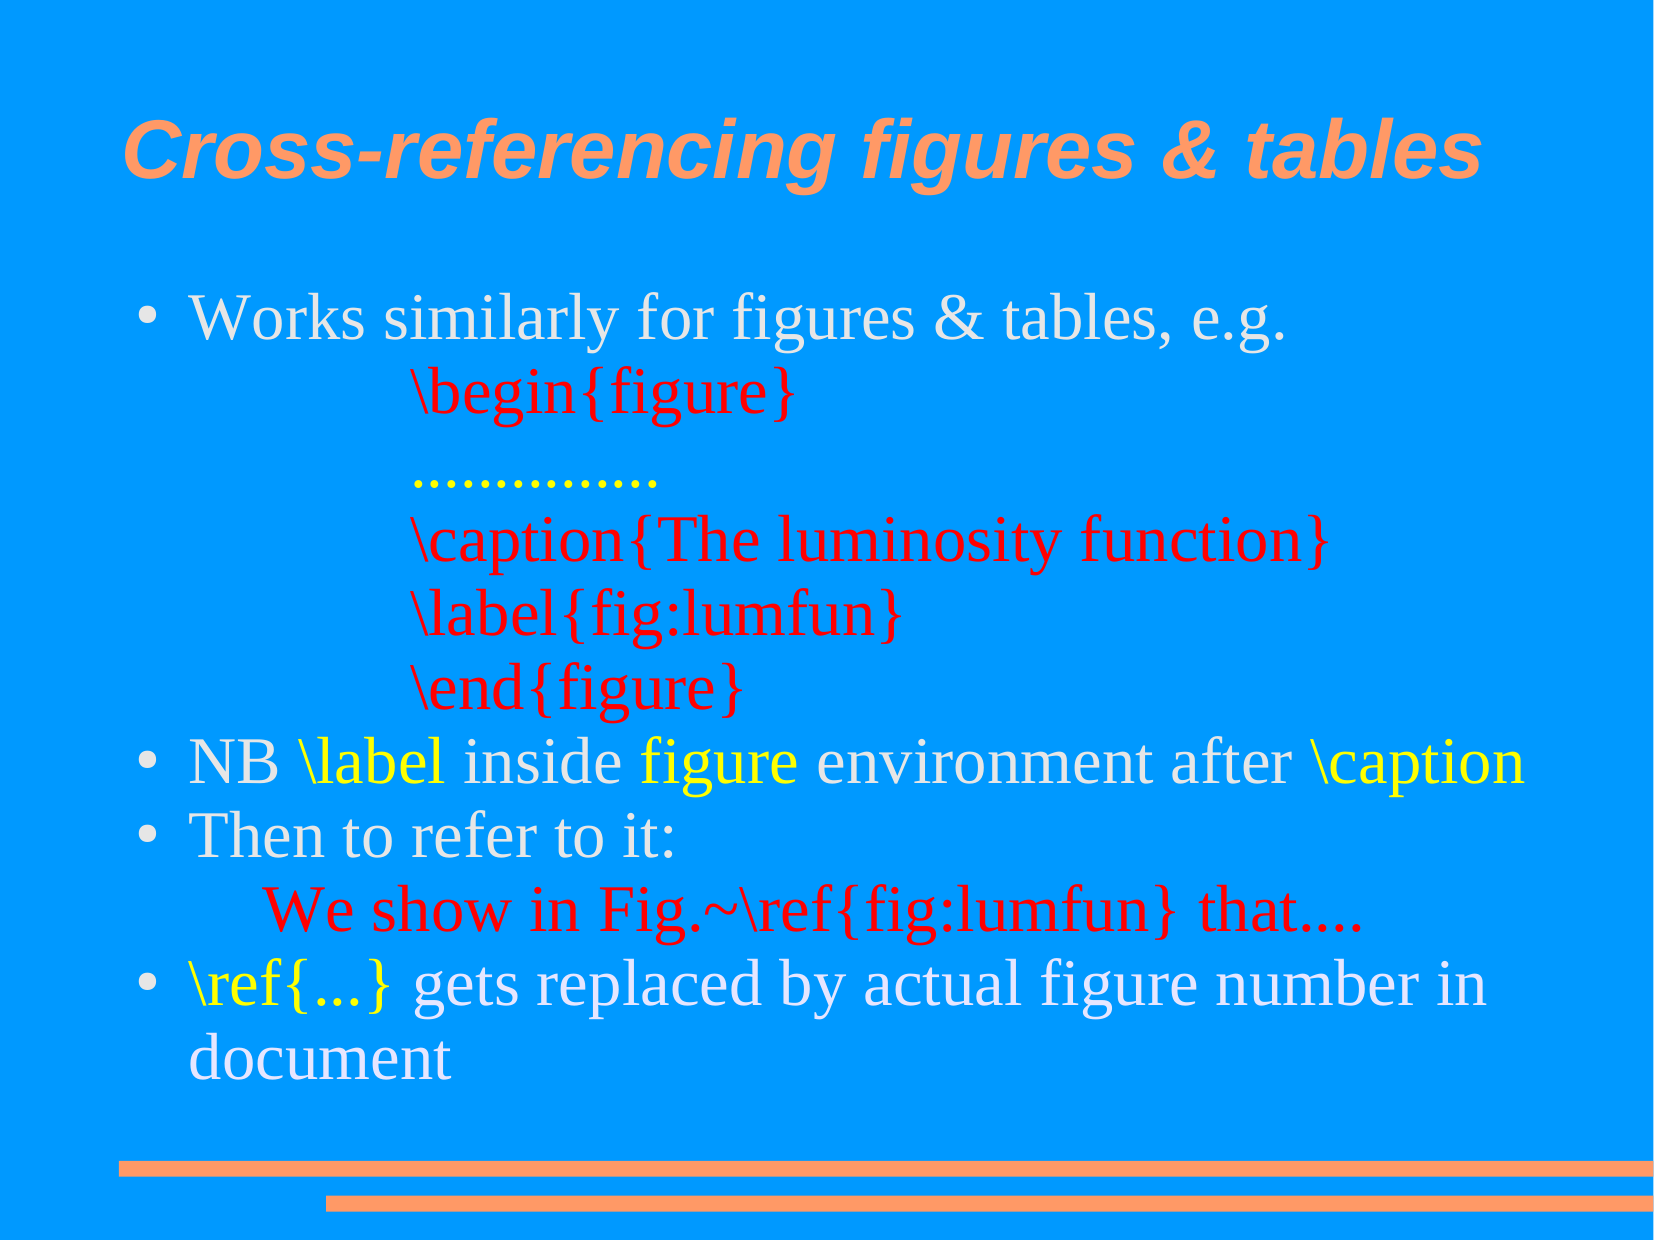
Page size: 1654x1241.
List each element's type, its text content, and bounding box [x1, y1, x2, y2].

list Works similarly for figures & tables, e.g. \begin{figure} ............... \caption{The luminosity function} \label{fig:lumfun} \end{figure} NB \label inside figure environment after \caption Then to refer to it: We show in Fig.~\ref{fig:lumfun} that.... \ref{...} gets replaced by actual figure number in document [117, 279, 1557, 1095]
title Cross-referencing figures & tables [121, 46, 1534, 254]
